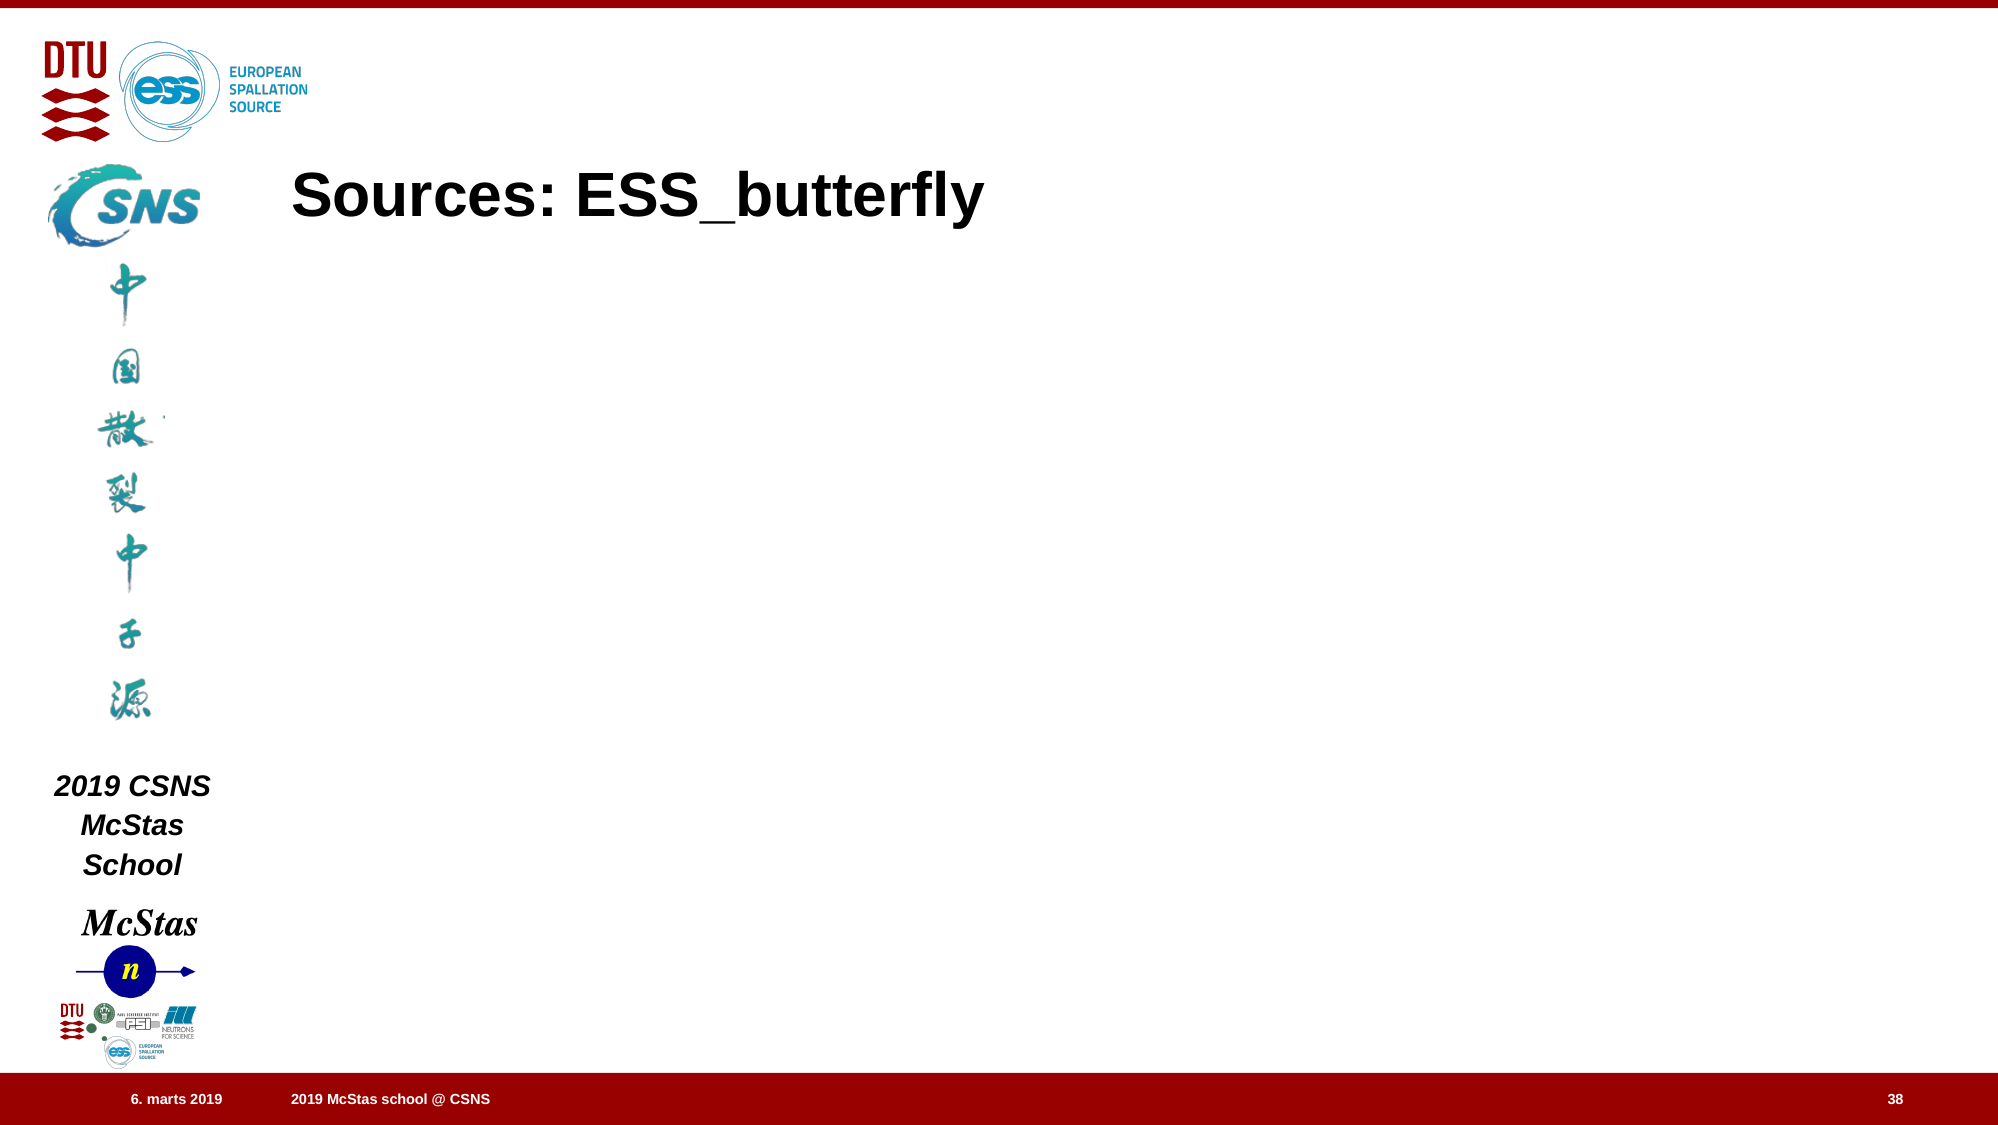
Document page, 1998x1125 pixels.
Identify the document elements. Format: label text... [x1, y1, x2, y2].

picture [119, 41, 307, 142]
picture [86, 1003, 197, 1069]
picture [48, 162, 209, 744]
title Sources: ESS_butterfly [291, 69, 1819, 230]
picture [116, 1013, 160, 1030]
picture [59, 908, 213, 999]
slide_number 1 [1887, 1088, 1909, 1110]
